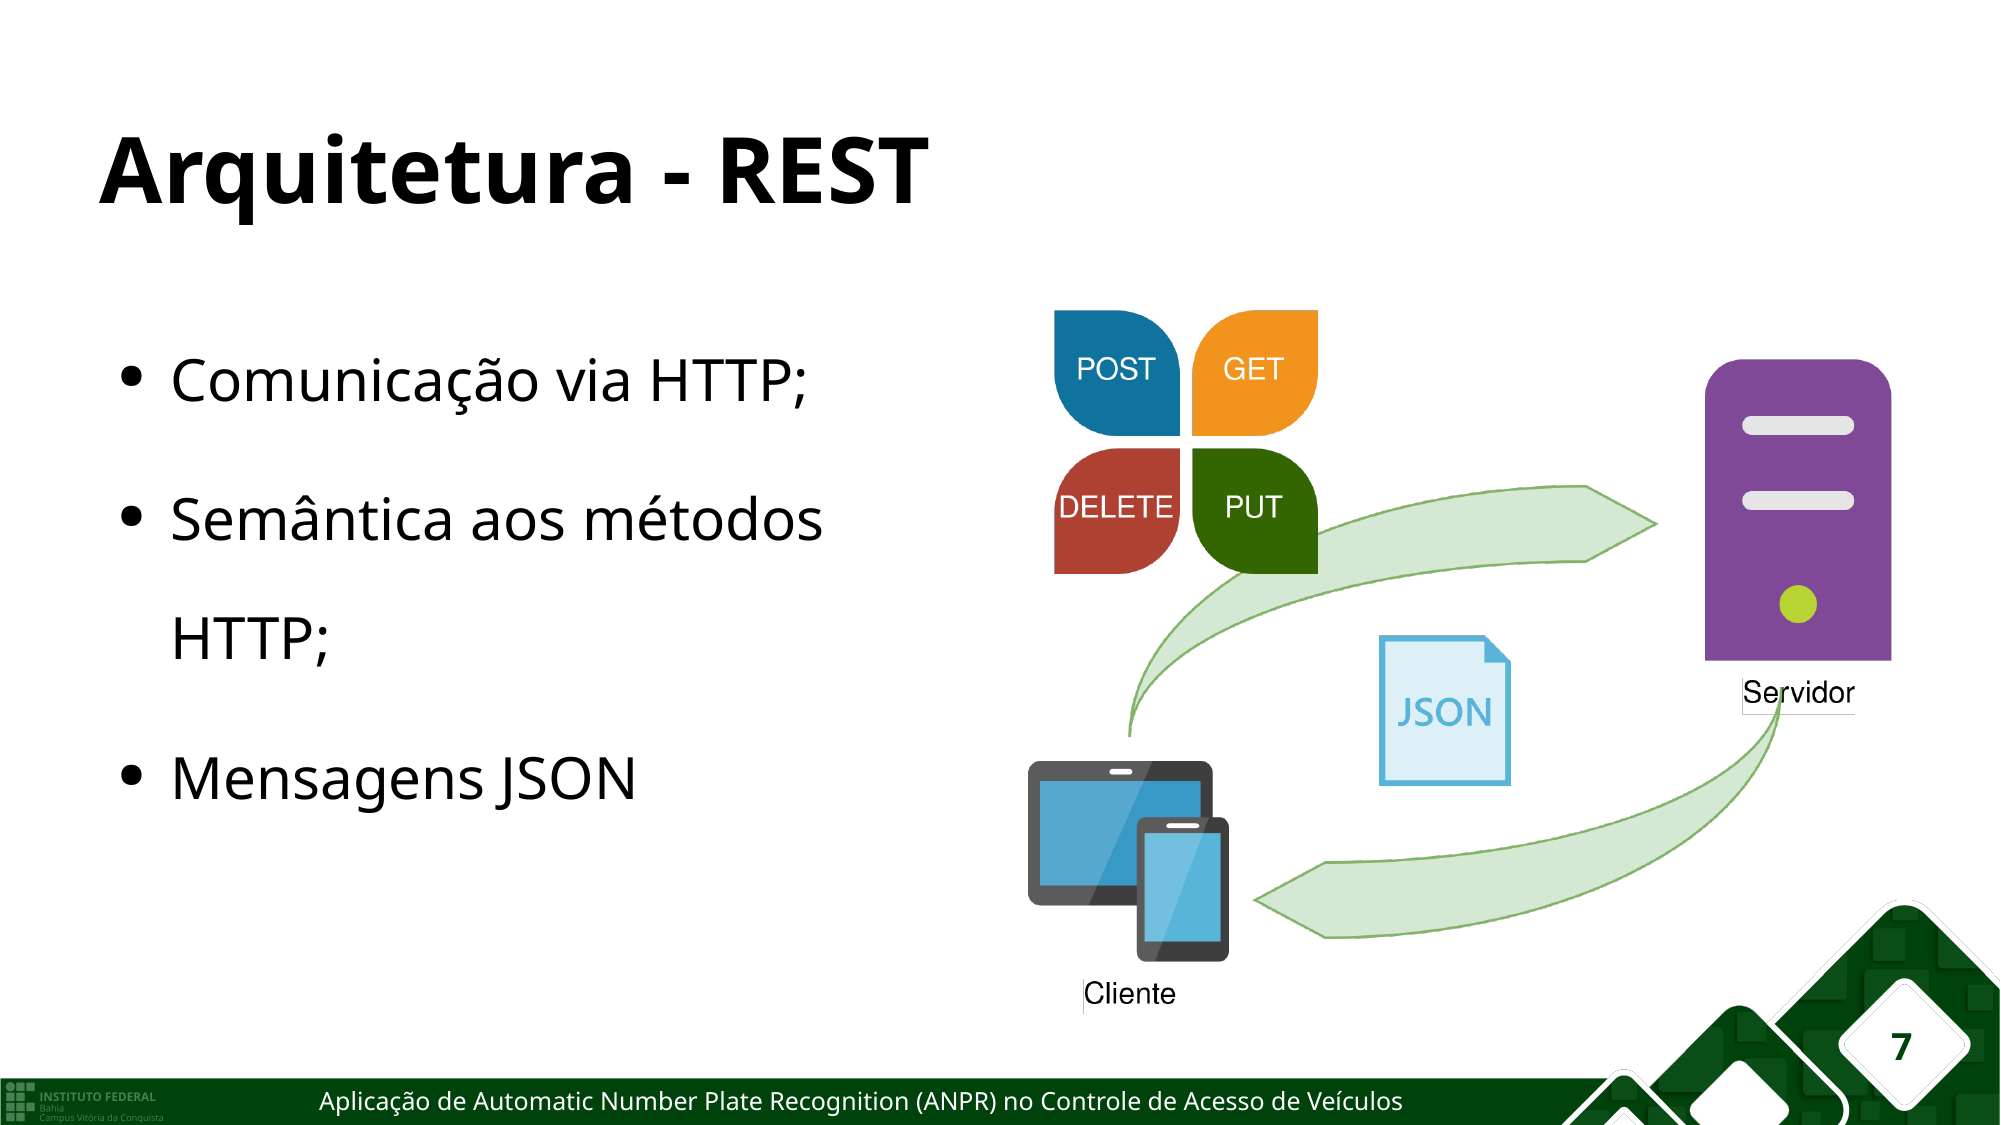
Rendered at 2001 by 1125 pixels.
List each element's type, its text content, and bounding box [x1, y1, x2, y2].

picture [0, 299, 2000, 1125]
title Arquitetura - REST [99, 59, 1900, 277]
list Comunicação via HTTP; Semântica aos métodos HTTP; Mensagens JSON [99, 299, 979, 1014]
